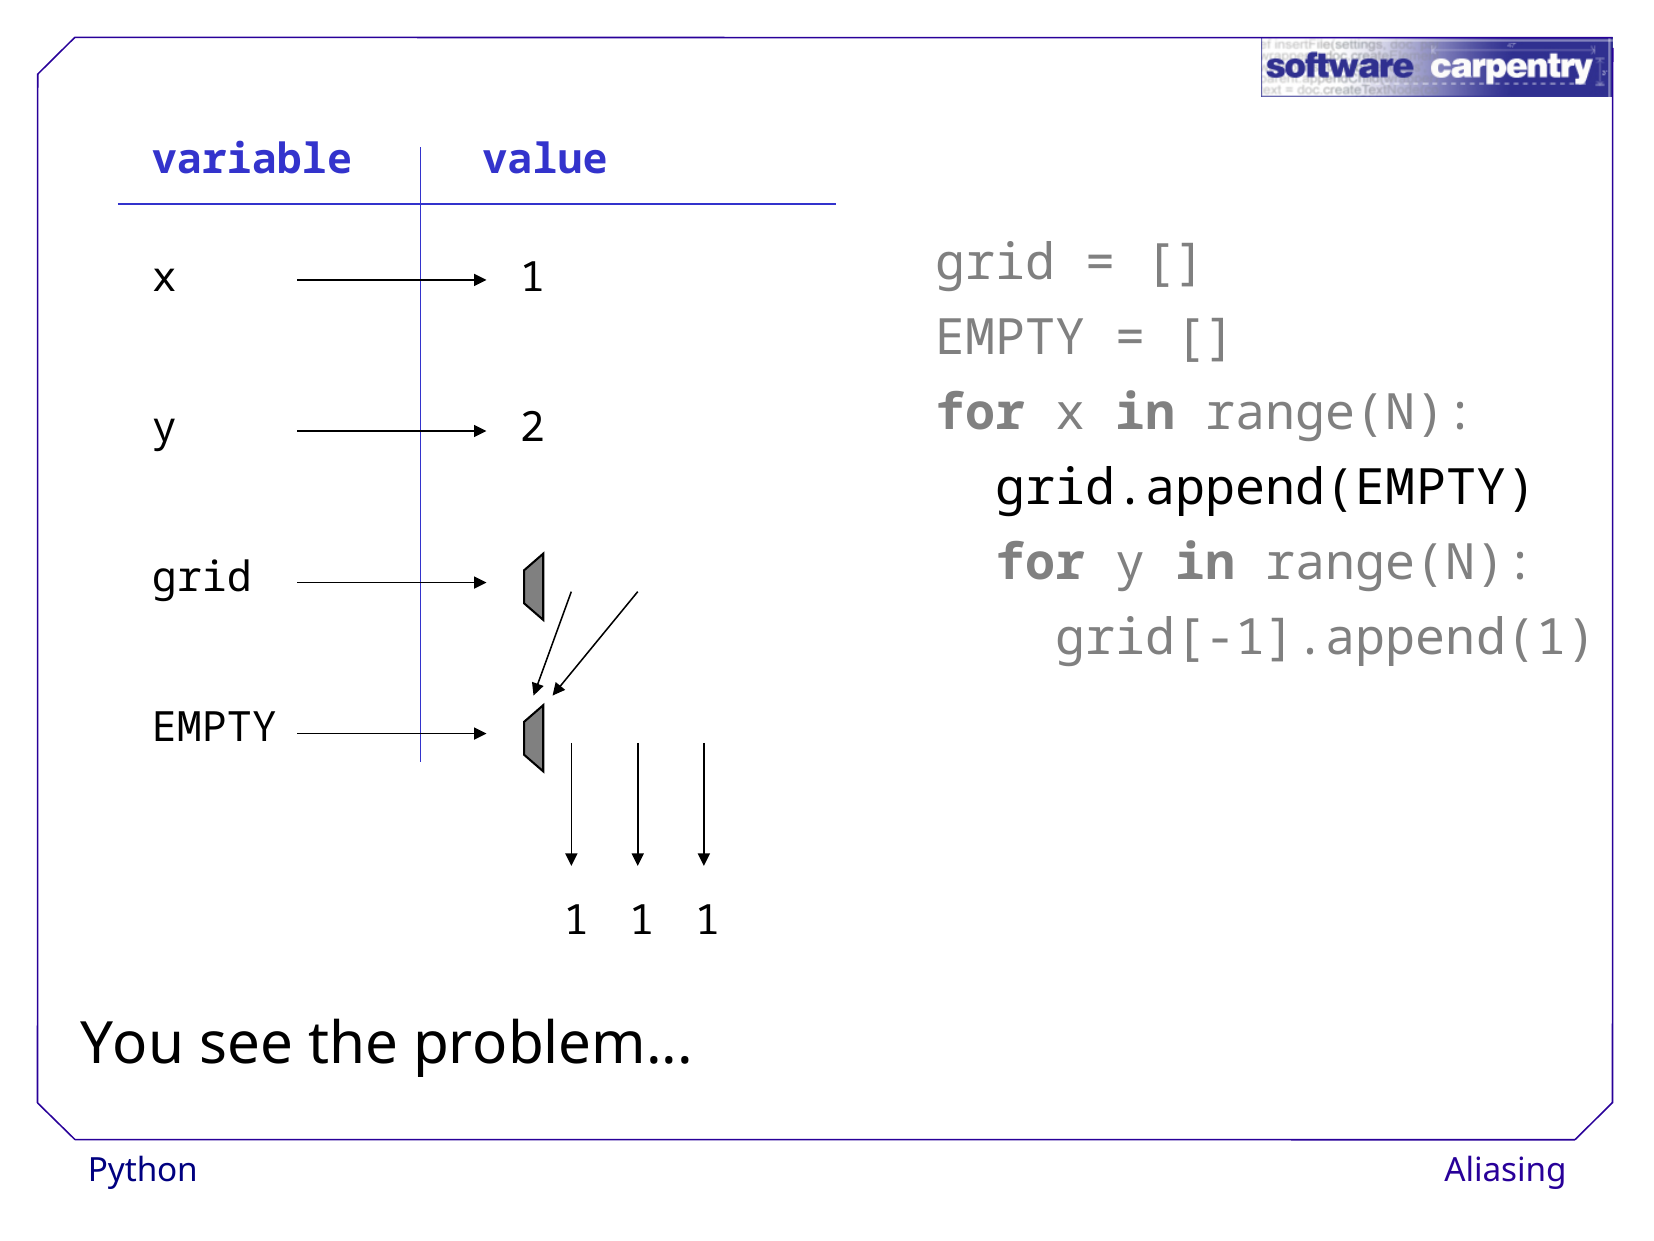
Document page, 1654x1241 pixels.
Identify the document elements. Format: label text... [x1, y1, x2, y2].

text_box grid = [] EMPTY = [] for x in range(N): grid.append(EMPTY) for y in range(N): grid[-1].append(1) [921, 206, 1517, 696]
text_box [524, 553, 544, 620]
text_box variable [137, 128, 402, 205]
table_header [674, 705, 740, 771]
text_box You see the problem... [65, 962, 858, 1084]
picture [1261, 39, 1613, 97]
text_box value [467, 128, 733, 205]
text_box [524, 705, 544, 772]
text_box x y grid EMPTY [137, 242, 402, 762]
text_box 1 2 [505, 242, 770, 470]
table_header 1 [609, 885, 674, 951]
table_header 1 [674, 885, 740, 951]
table_header 1 [543, 885, 609, 951]
table_header [609, 705, 674, 771]
table_header [609, 554, 674, 620]
table_header [543, 705, 609, 771]
table_header [544, 554, 609, 620]
